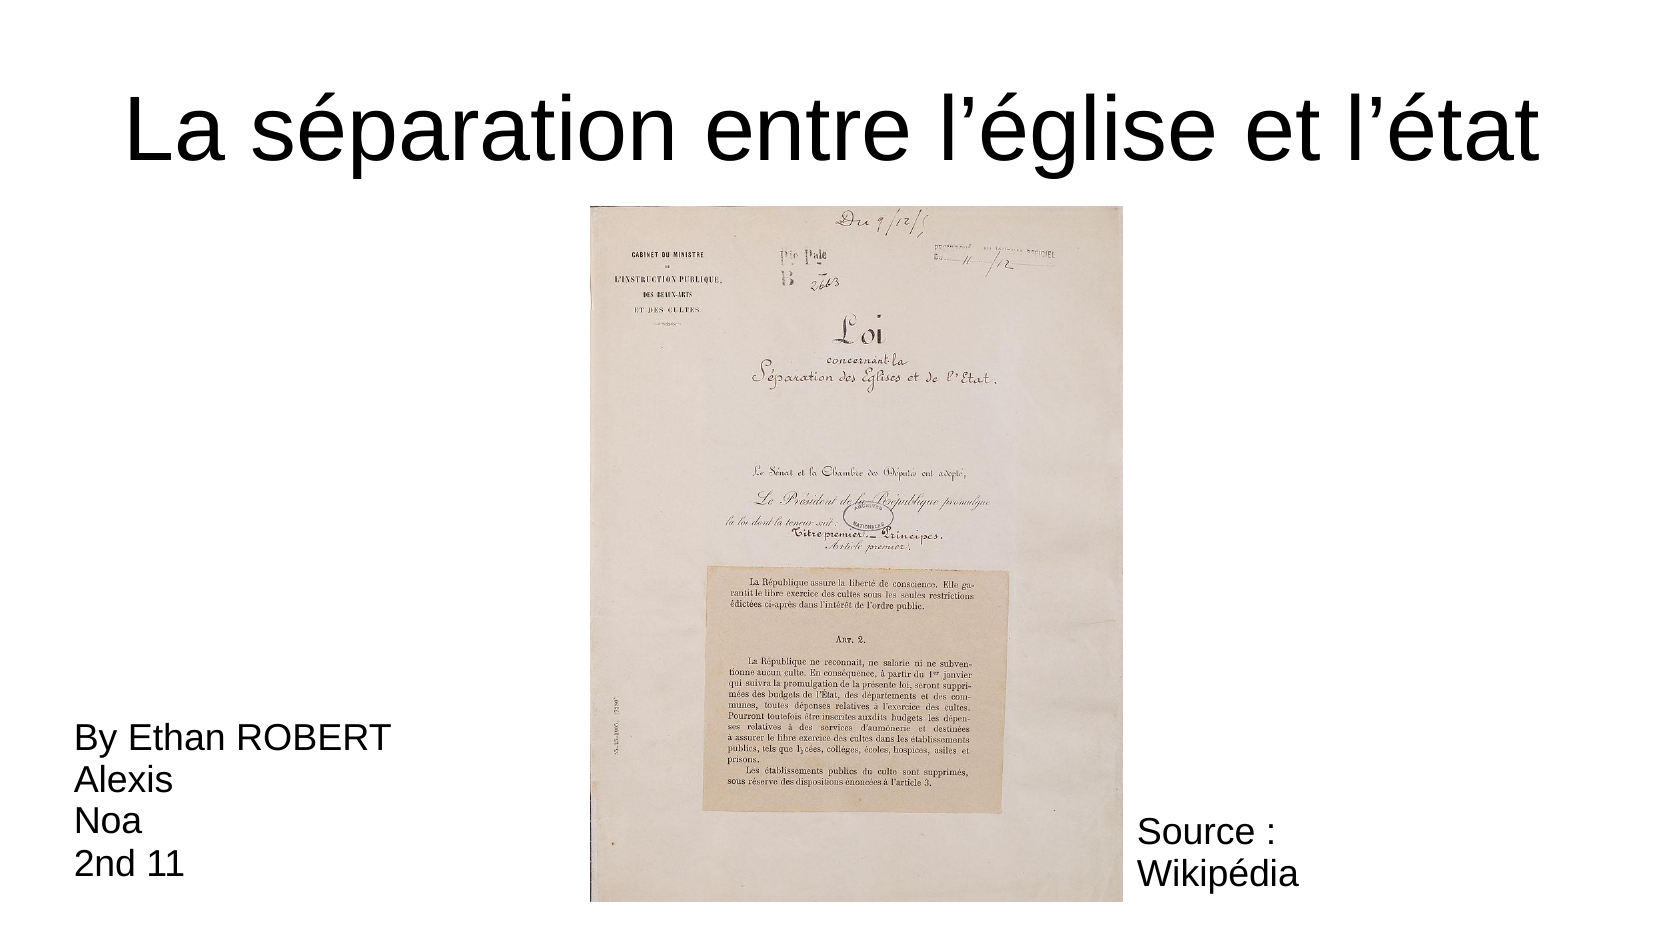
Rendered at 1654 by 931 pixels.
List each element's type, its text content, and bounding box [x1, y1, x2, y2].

title La séparation entre l’église et l’état [88, 51, 1577, 207]
picture [590, 206, 1123, 902]
text_box By Ethan ROBERT Alexis Noa 2nd 11 [59, 708, 414, 892]
text_box Source : Wikipédia [1122, 802, 1447, 902]
